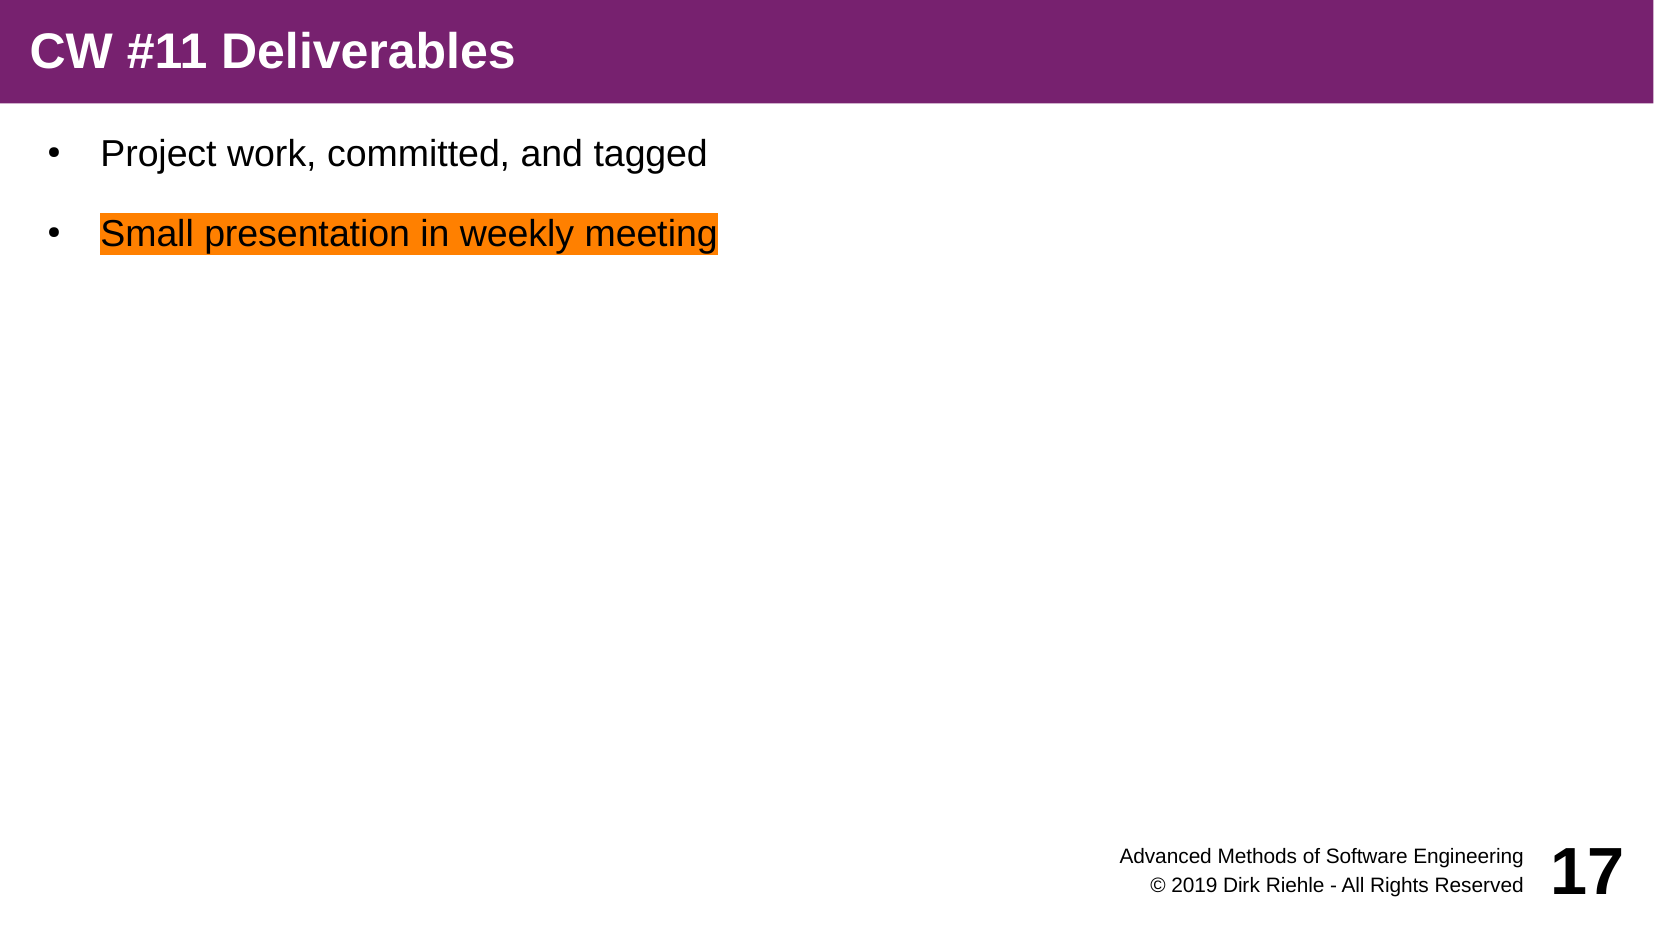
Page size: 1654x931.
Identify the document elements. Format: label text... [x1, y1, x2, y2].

title CW #11 Deliverables [0, 0, 1654, 104]
list Project work, committed, and tagged Small presentation in weekly meeting [29, 132, 1625, 798]
